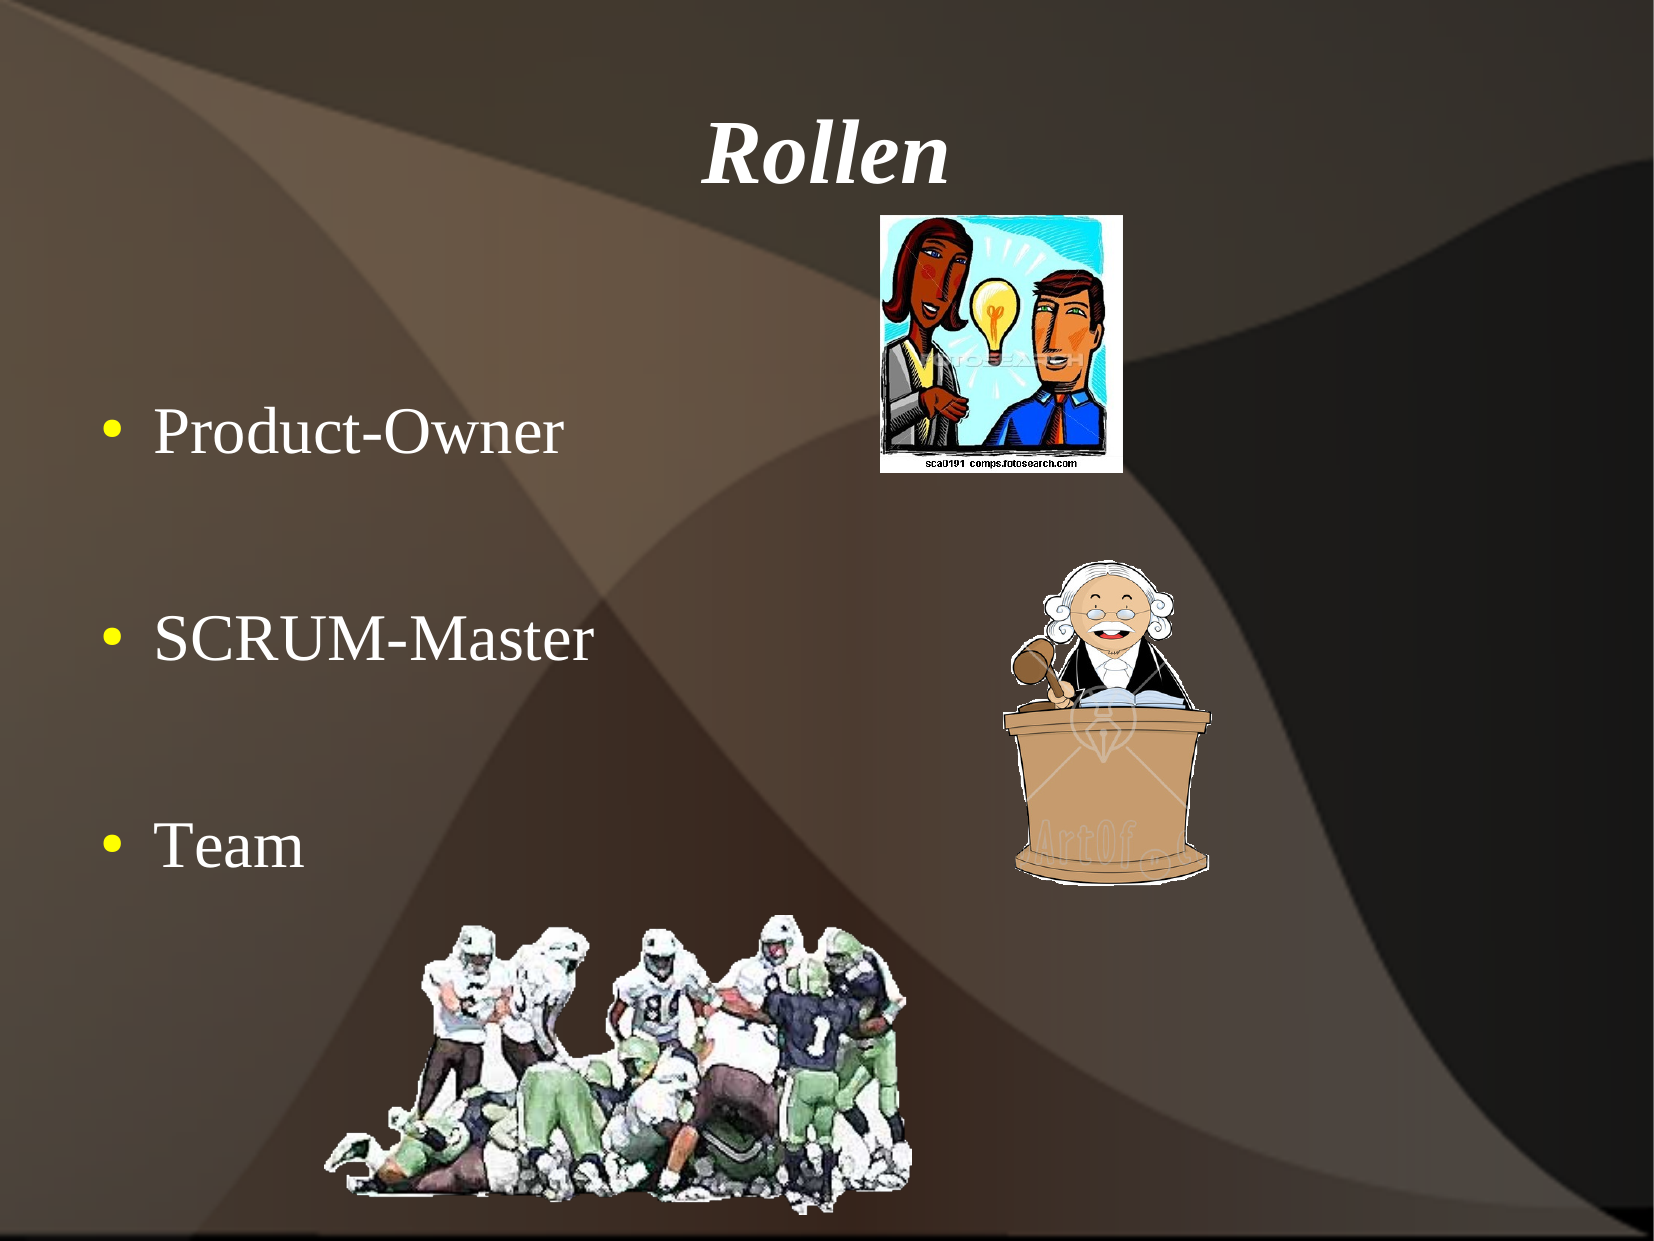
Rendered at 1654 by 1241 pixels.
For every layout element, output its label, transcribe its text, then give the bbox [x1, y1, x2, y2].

picture [0, 0, 1654, 1241]
list Product-Owner SCRUM-Master Team [82, 290, 1571, 1094]
title Rollen [82, 49, 1571, 257]
